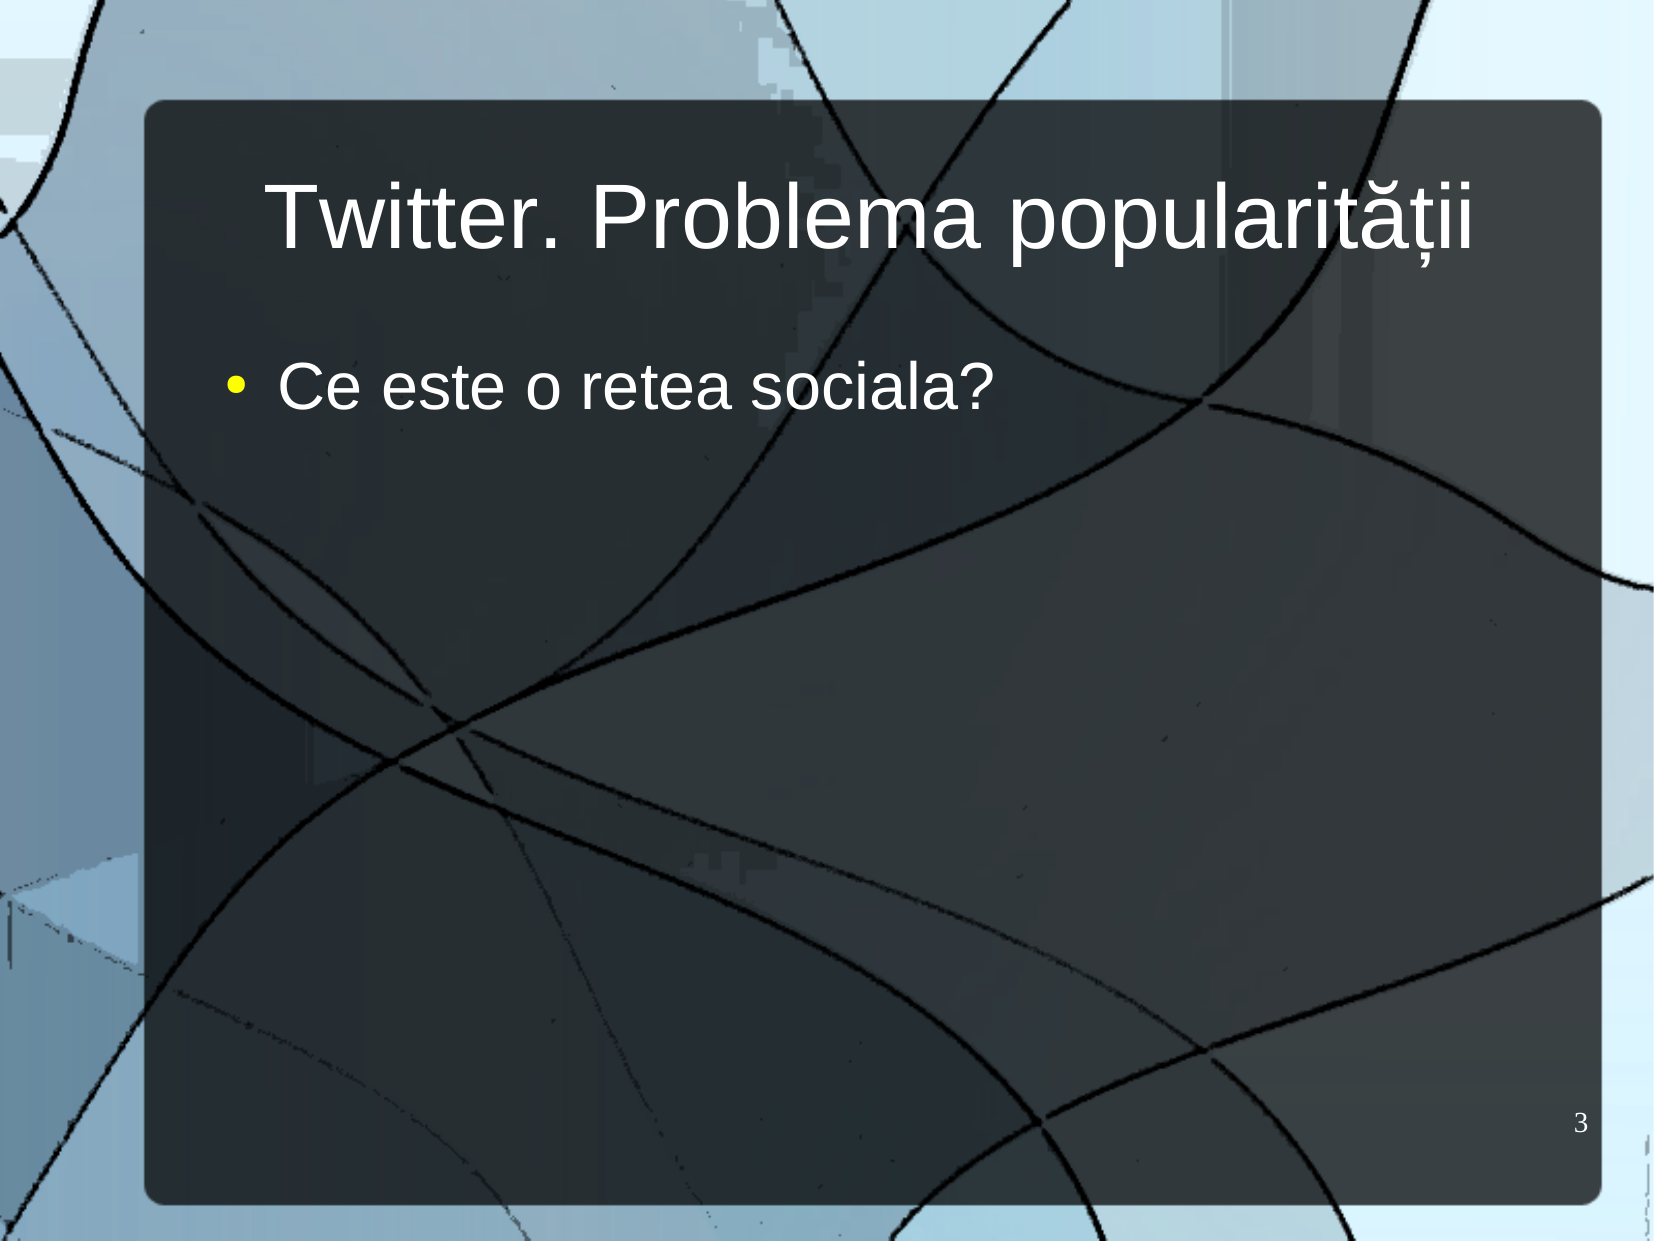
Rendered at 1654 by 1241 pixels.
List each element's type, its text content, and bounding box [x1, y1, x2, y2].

list Ce este o retea sociala? [206, 349, 1571, 1034]
picture [0, 0, 1654, 1241]
title Twitter. Problema popularității [159, 108, 1583, 325]
